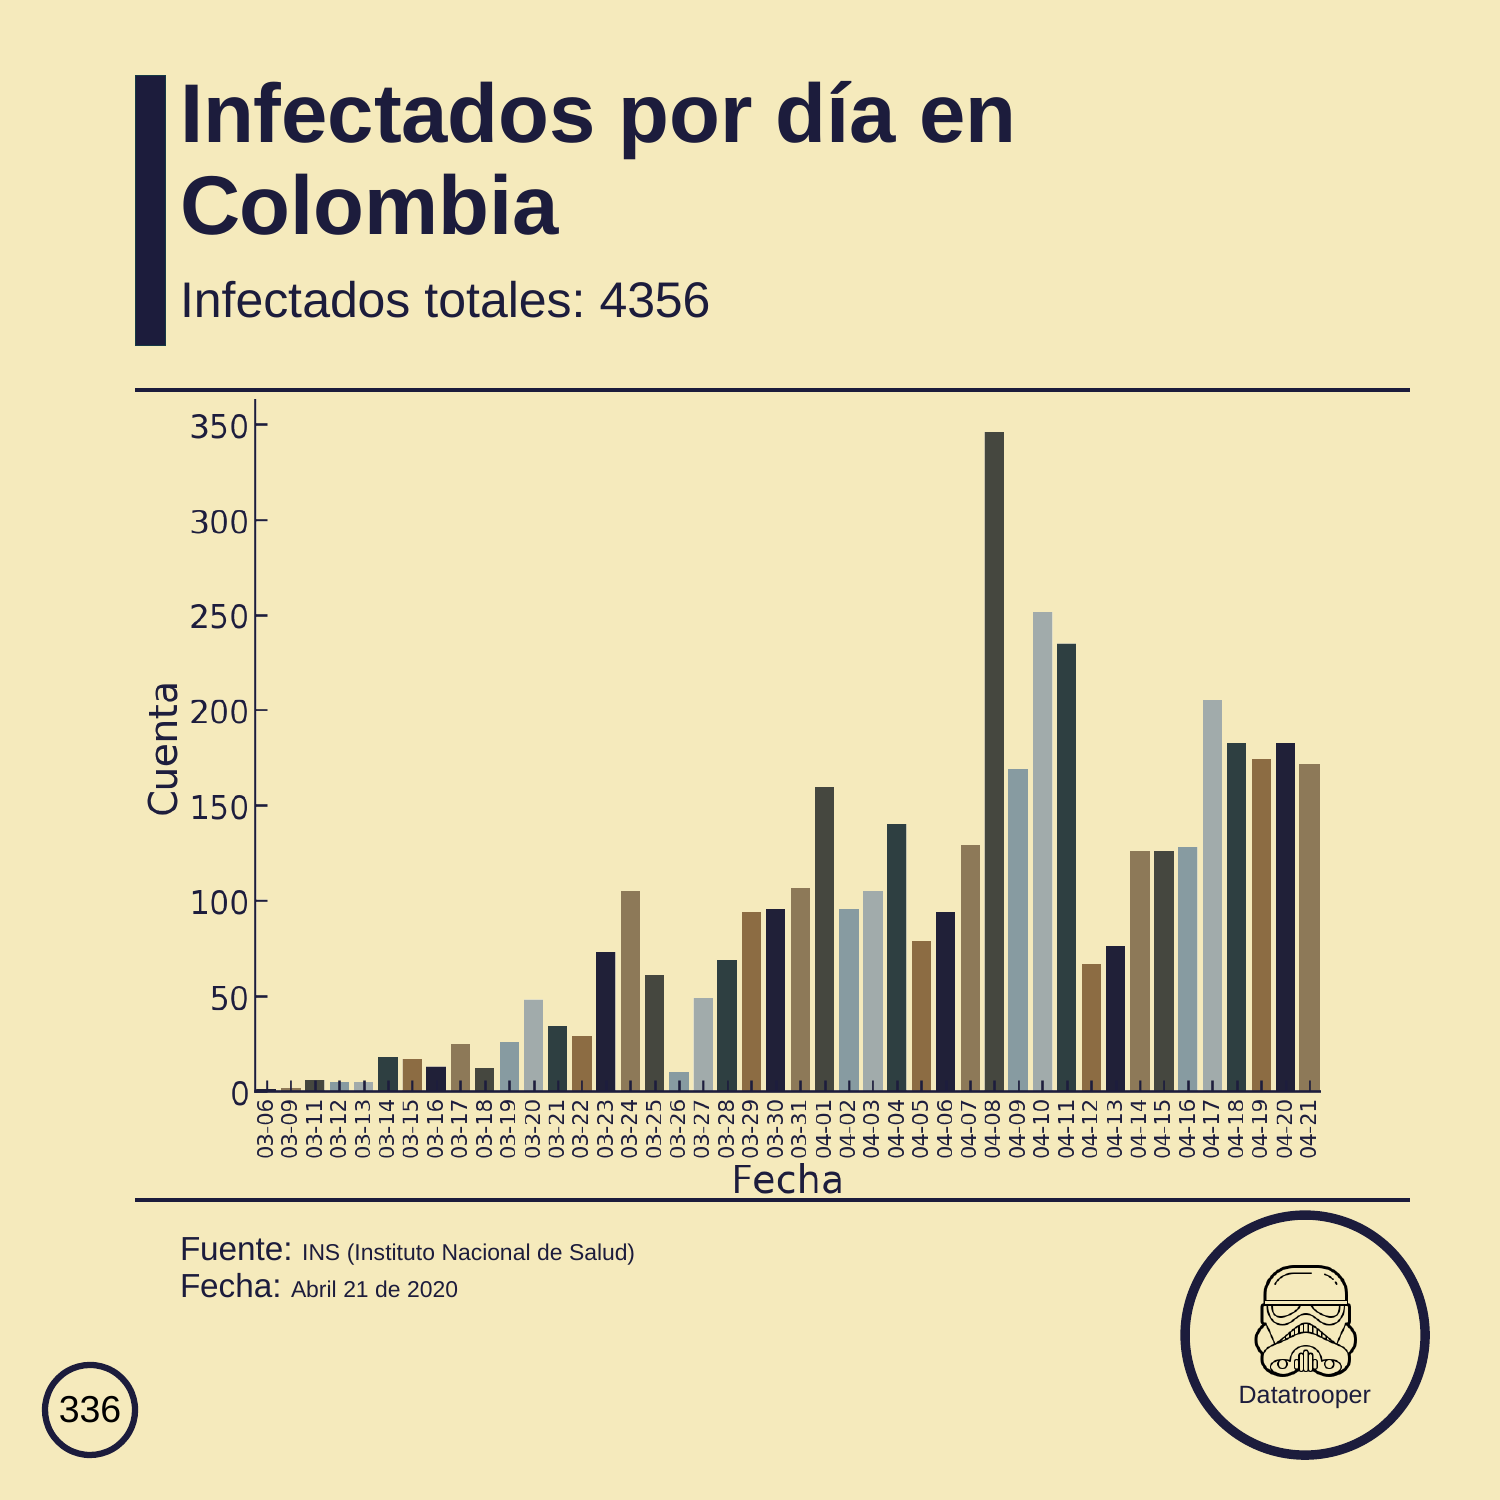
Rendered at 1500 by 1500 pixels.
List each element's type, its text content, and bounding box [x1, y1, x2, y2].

text_box [1185, 1215, 1426, 1456]
title Infectados totales: 4356 [180, 254, 1351, 346]
text_box 336 [45, 1364, 136, 1456]
title Fuente: INS (Instituto Nacional de Salud) Fecha: Abril 21 de 2020 [180, 1202, 1201, 1342]
title Infectados por día en Colombia [180, 64, 1351, 254]
text_box [135, 75, 166, 346]
picture [1230, 1245, 1381, 1379]
text_box Datatrooper [1230, 1379, 1381, 1411]
picture [145, 399, 1321, 1201]
